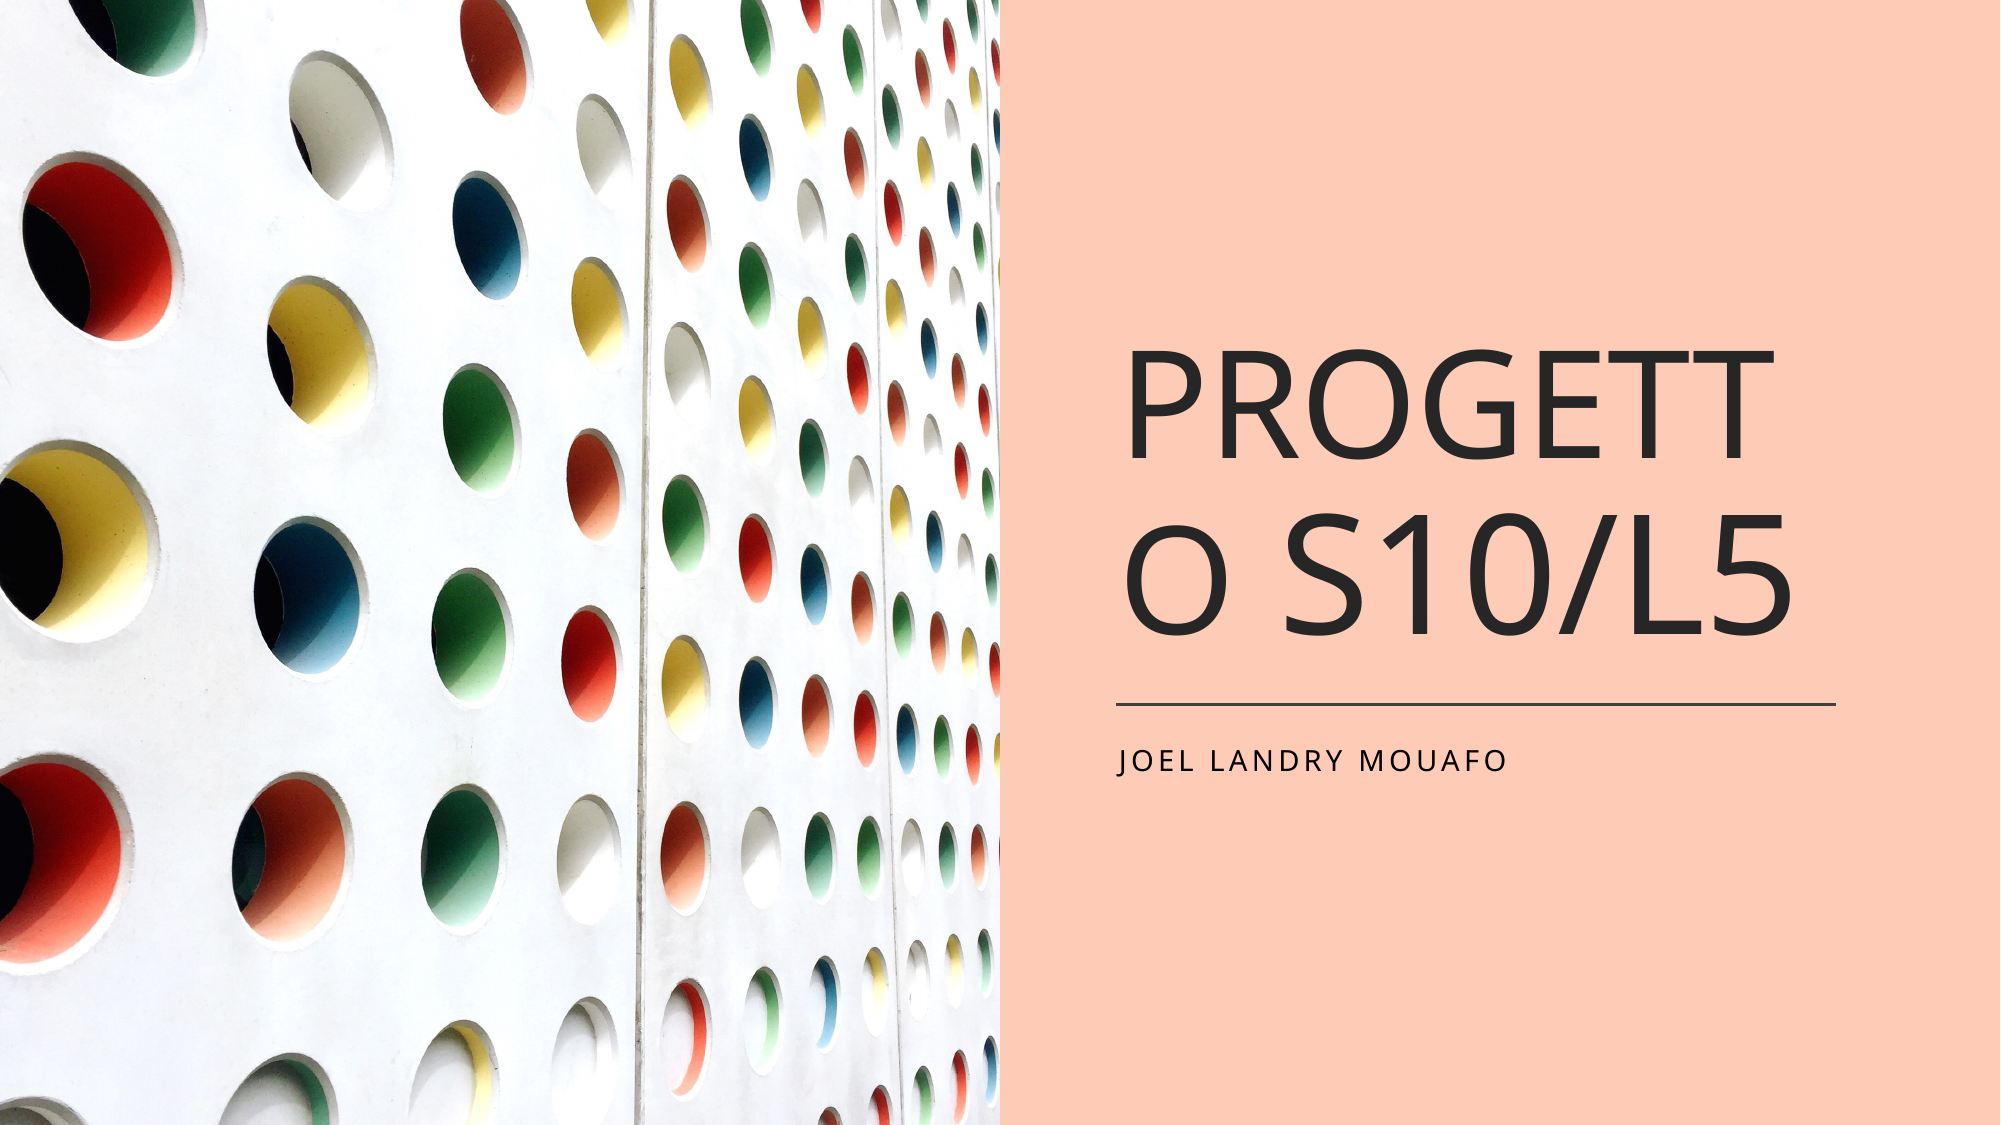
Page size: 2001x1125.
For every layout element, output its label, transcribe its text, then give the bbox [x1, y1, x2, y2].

text_box [1000, 0, 2000, 1125]
title PROGETTO S10/L5 [1103, 104, 1894, 679]
picture [0, 0, 1000, 1125]
subtitle Joel landry mouafo [1103, 730, 1897, 935]
